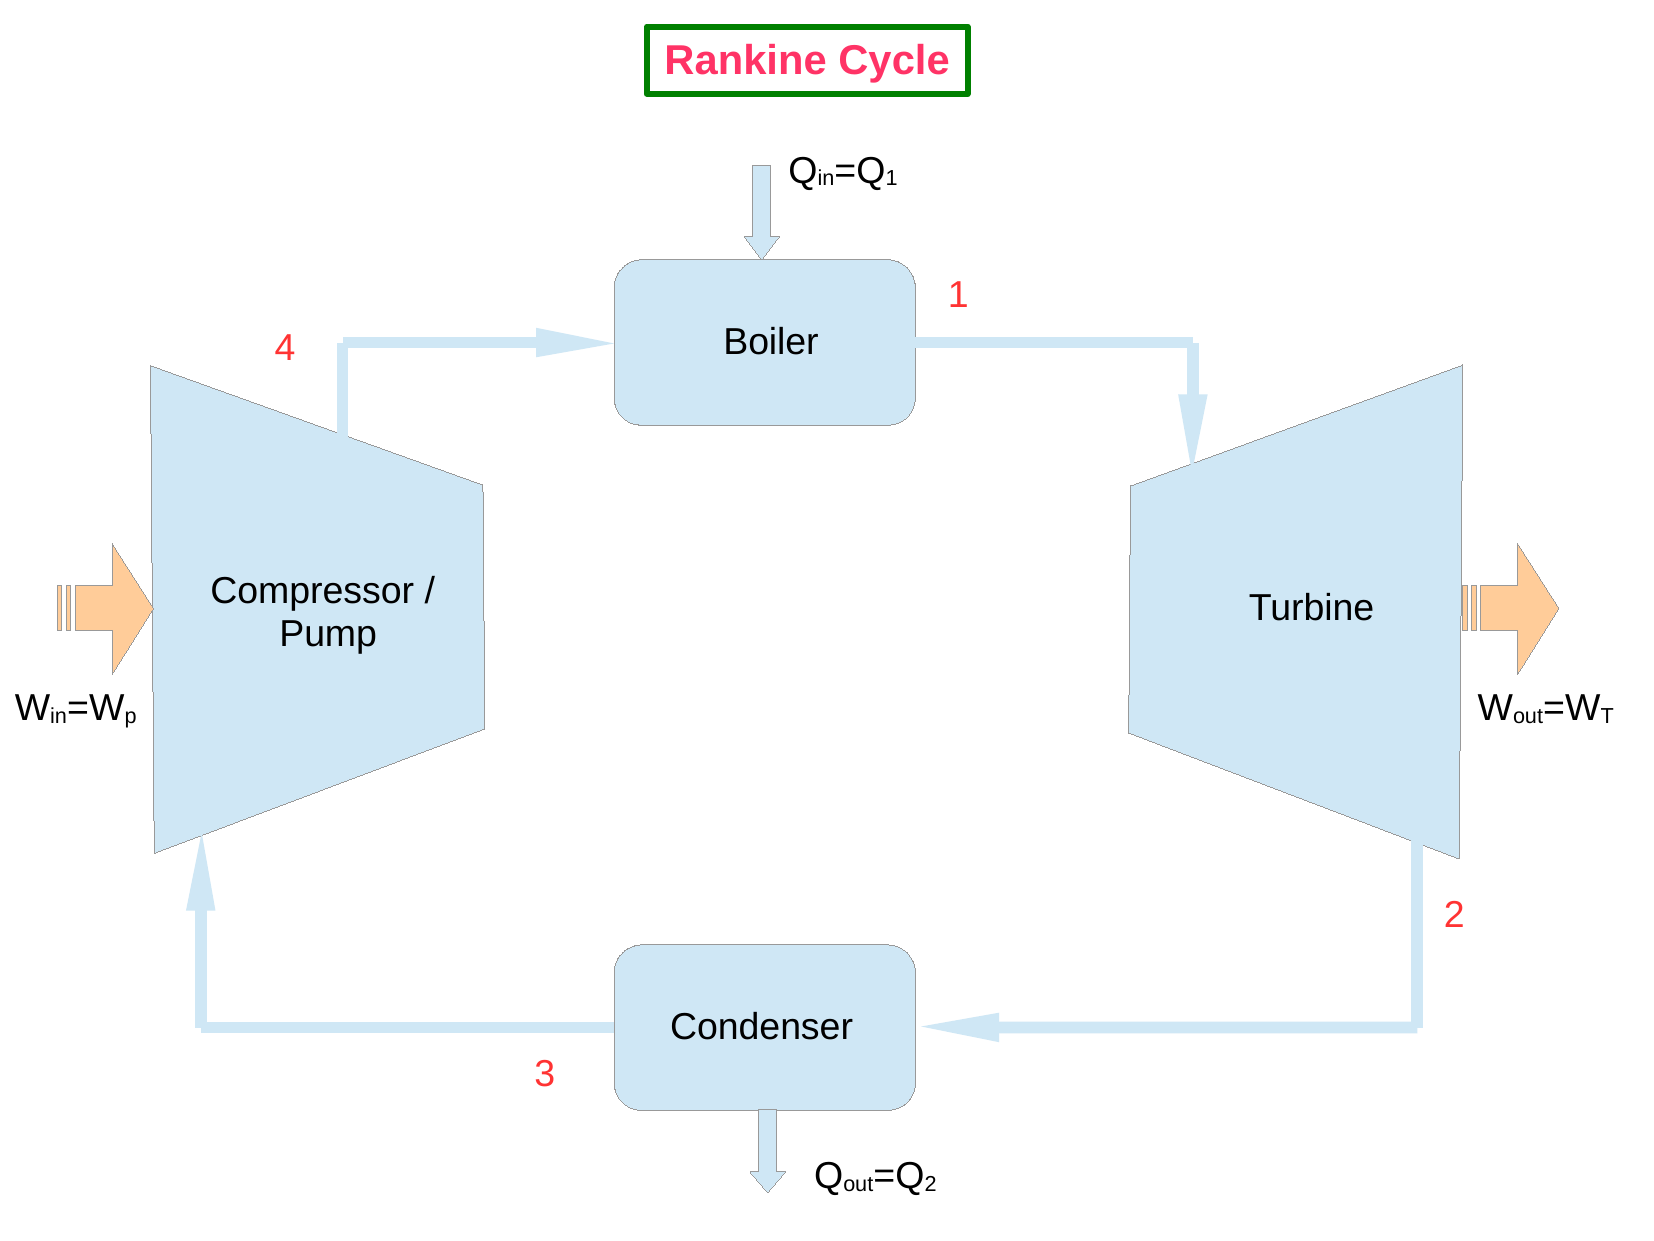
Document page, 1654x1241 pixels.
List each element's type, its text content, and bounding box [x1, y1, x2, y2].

text_box 2 [1429, 885, 1489, 957]
text_box [66, 585, 71, 631]
text_box 1 [933, 265, 993, 337]
text_box Qin=Q1 [773, 141, 913, 211]
text_box [57, 585, 62, 631]
text_box Wout=WT [1462, 679, 1640, 749]
text_box [1128, 364, 1468, 859]
text_box Compressor / Pump [195, 562, 461, 662]
text_box Boiler [708, 313, 834, 370]
text_box Turbine [1234, 578, 1390, 636]
text_box [614, 944, 916, 1193]
text_box Qout=Q2 [799, 1147, 952, 1217]
text_box [1471, 585, 1477, 631]
text_box 3 [519, 1045, 579, 1117]
text_box Win=Wp [0, 679, 166, 749]
text_box 4 [259, 318, 319, 379]
text_box Rankine Cycle [646, 26, 968, 94]
text_box [614, 165, 916, 426]
text_box [75, 365, 485, 854]
text_box [1480, 543, 1559, 675]
text_box Condenser [655, 998, 868, 1055]
